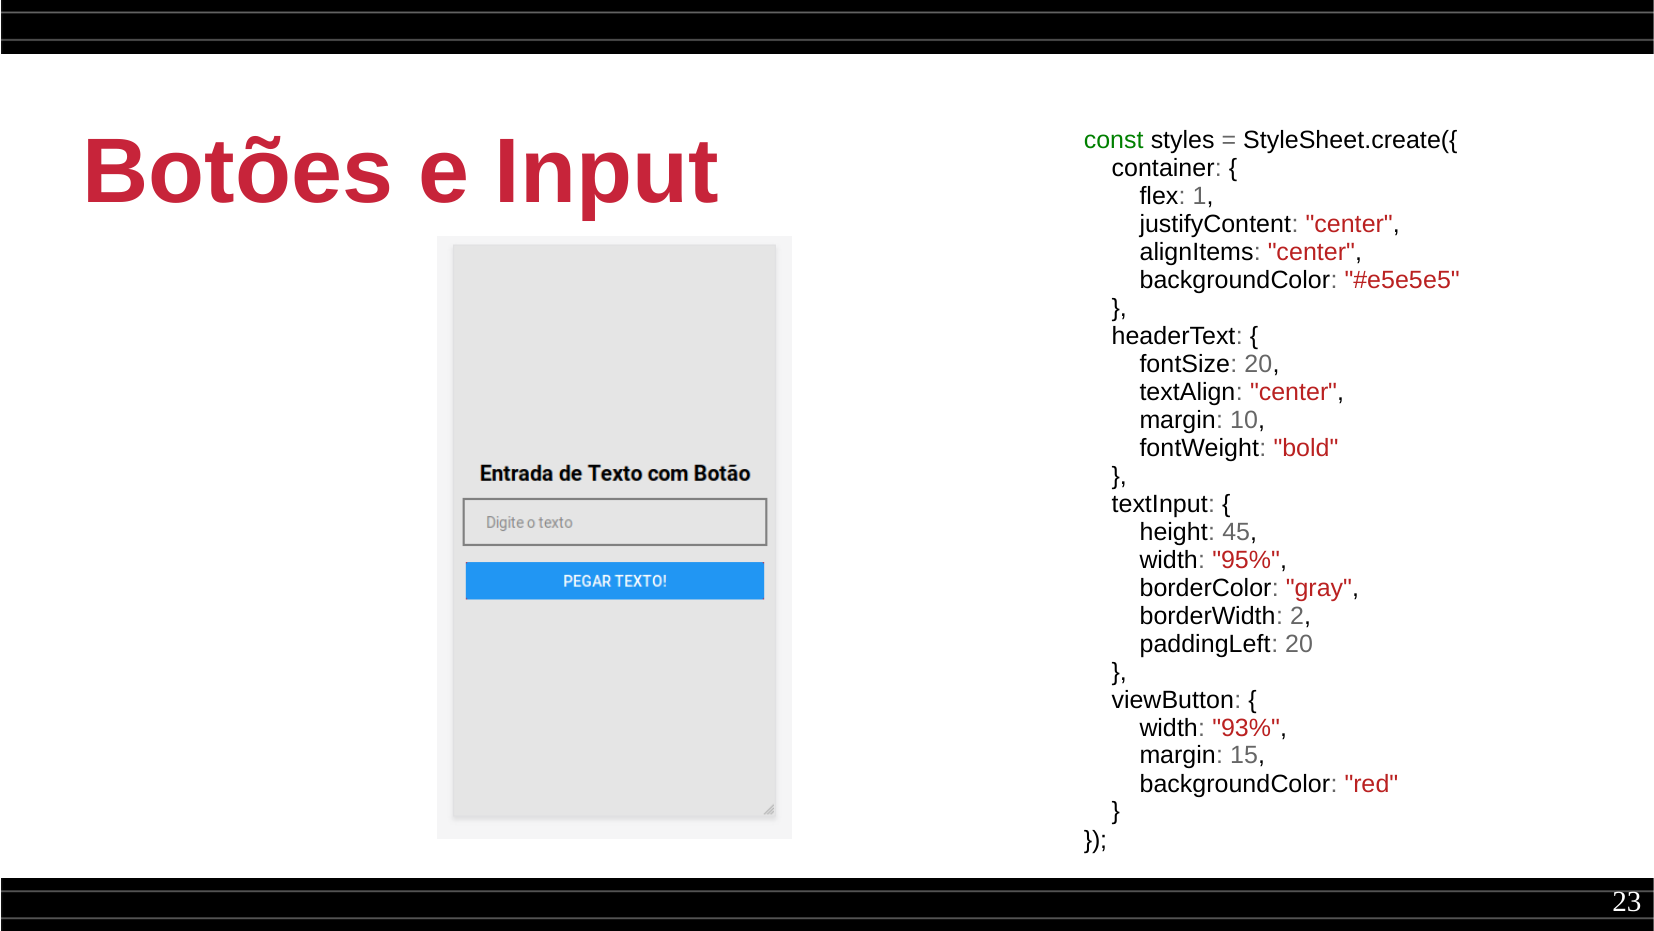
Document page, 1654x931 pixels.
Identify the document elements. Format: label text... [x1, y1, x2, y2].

picture [1, 878, 1654, 931]
text_box const styles = StyleSheet.create({ container: { flex: 1, justifyContent: "center", alignItems: "center", backgroundColor: "#e5e5e5" }, headerText: { fontSize: 20, textAlign: "center", margin: 10, fontWeight: "bold" }, textInput: { height: 45, width: "95%", borderColor: "gray", borderWidth: 2, paddingLeft: 20 }, viewButton: { width: "93%", margin: 15, backgroundColor: "red" } }); [1068, 118, 1577, 861]
title Botões e Input [82, 92, 1571, 249]
picture [437, 236, 792, 839]
picture [1, 0, 1654, 54]
